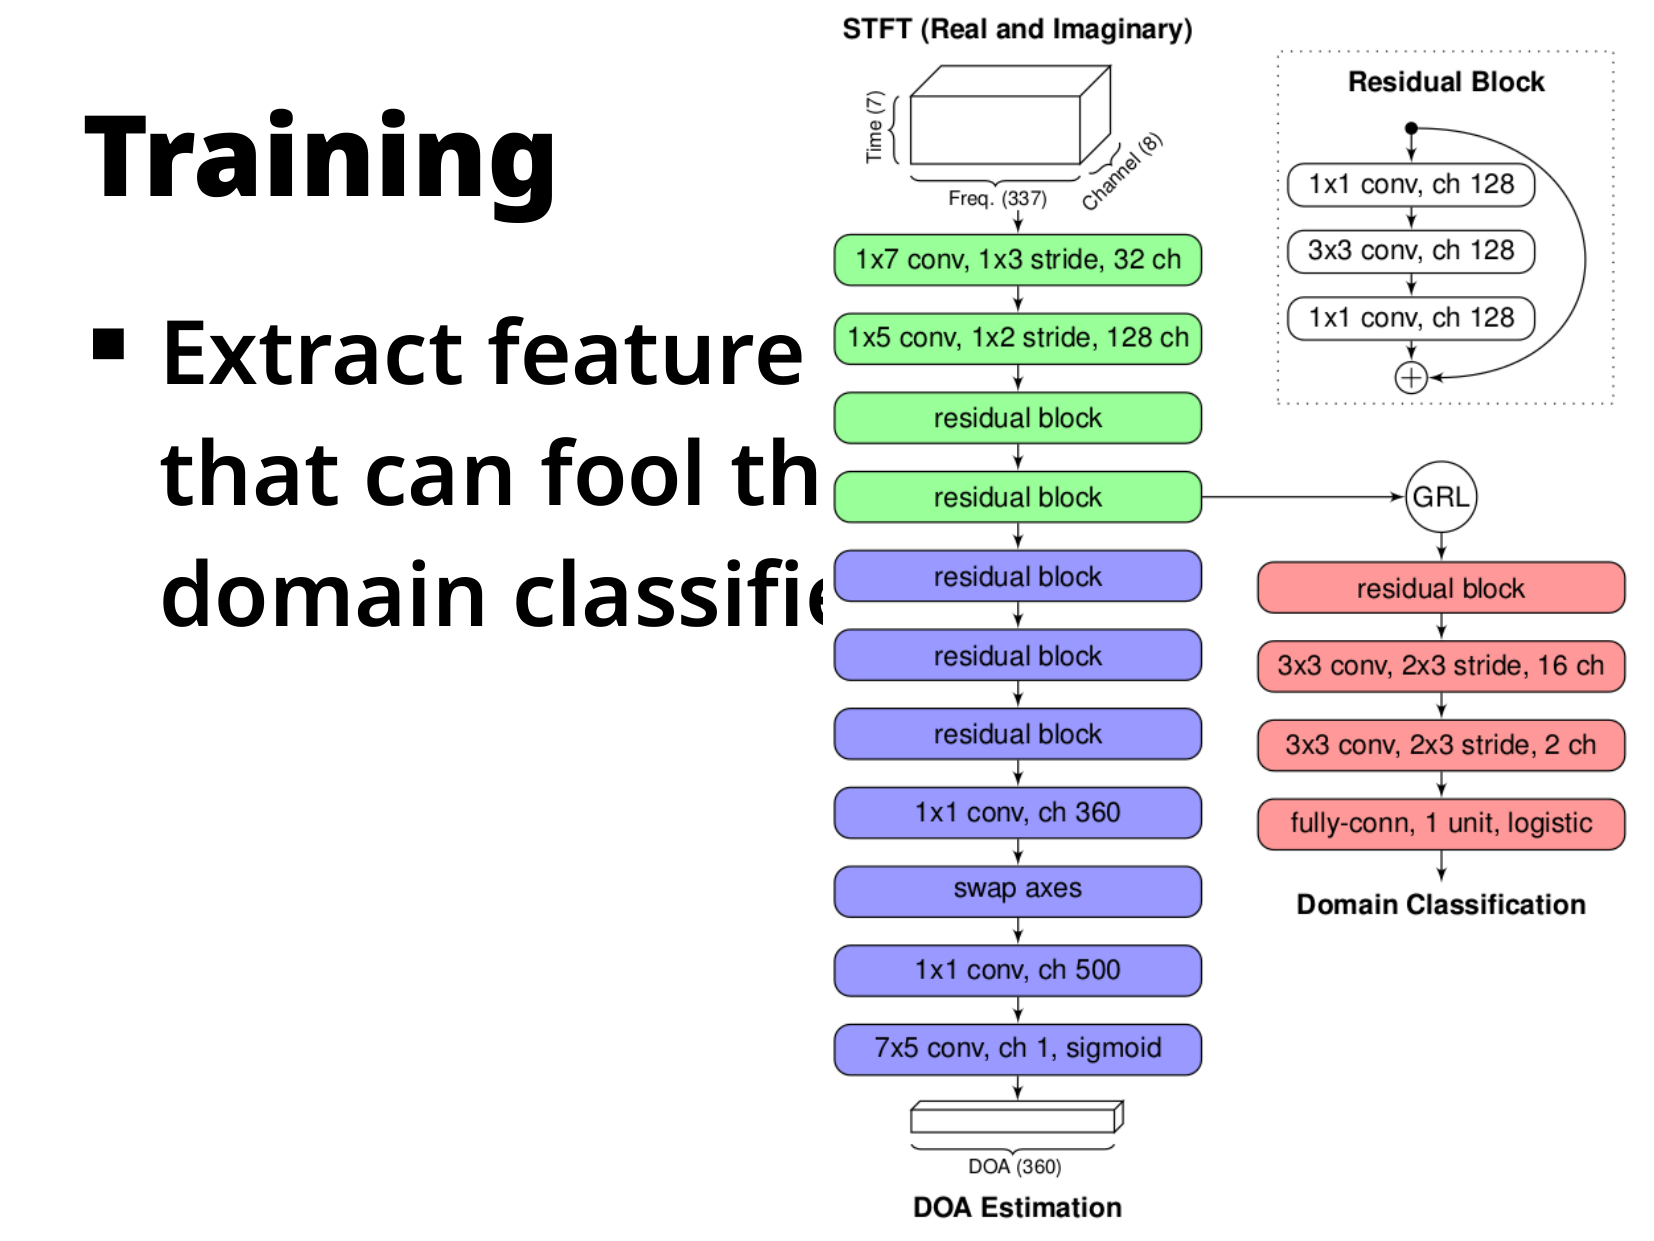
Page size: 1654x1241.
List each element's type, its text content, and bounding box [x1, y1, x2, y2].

list Extract feature that can fool the domain classifier. [82, 290, 823, 1010]
title Training [82, 49, 823, 257]
picture [823, 8, 1636, 1229]
